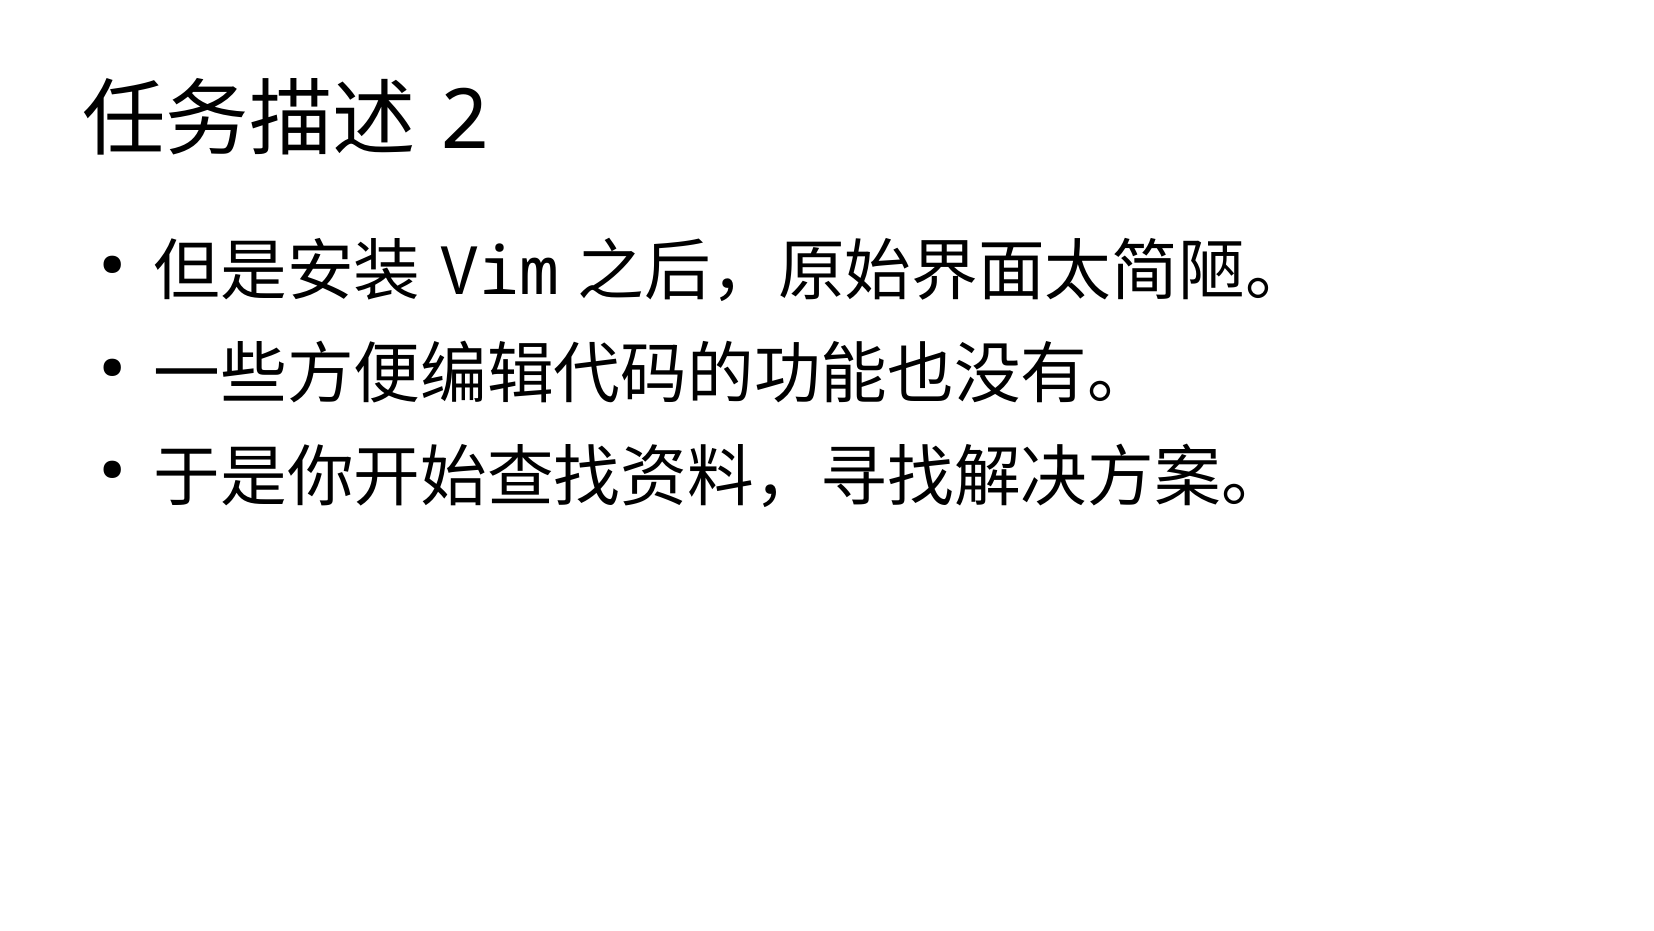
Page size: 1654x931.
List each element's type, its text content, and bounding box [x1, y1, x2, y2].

list 但是安装Vim之后，原始界面太简陋。 一些方便编辑代码的功能也没有。 于是你开始查找资料，寻找解决方案。 [82, 217, 1571, 851]
title 任务描述2 [82, 37, 1571, 189]
